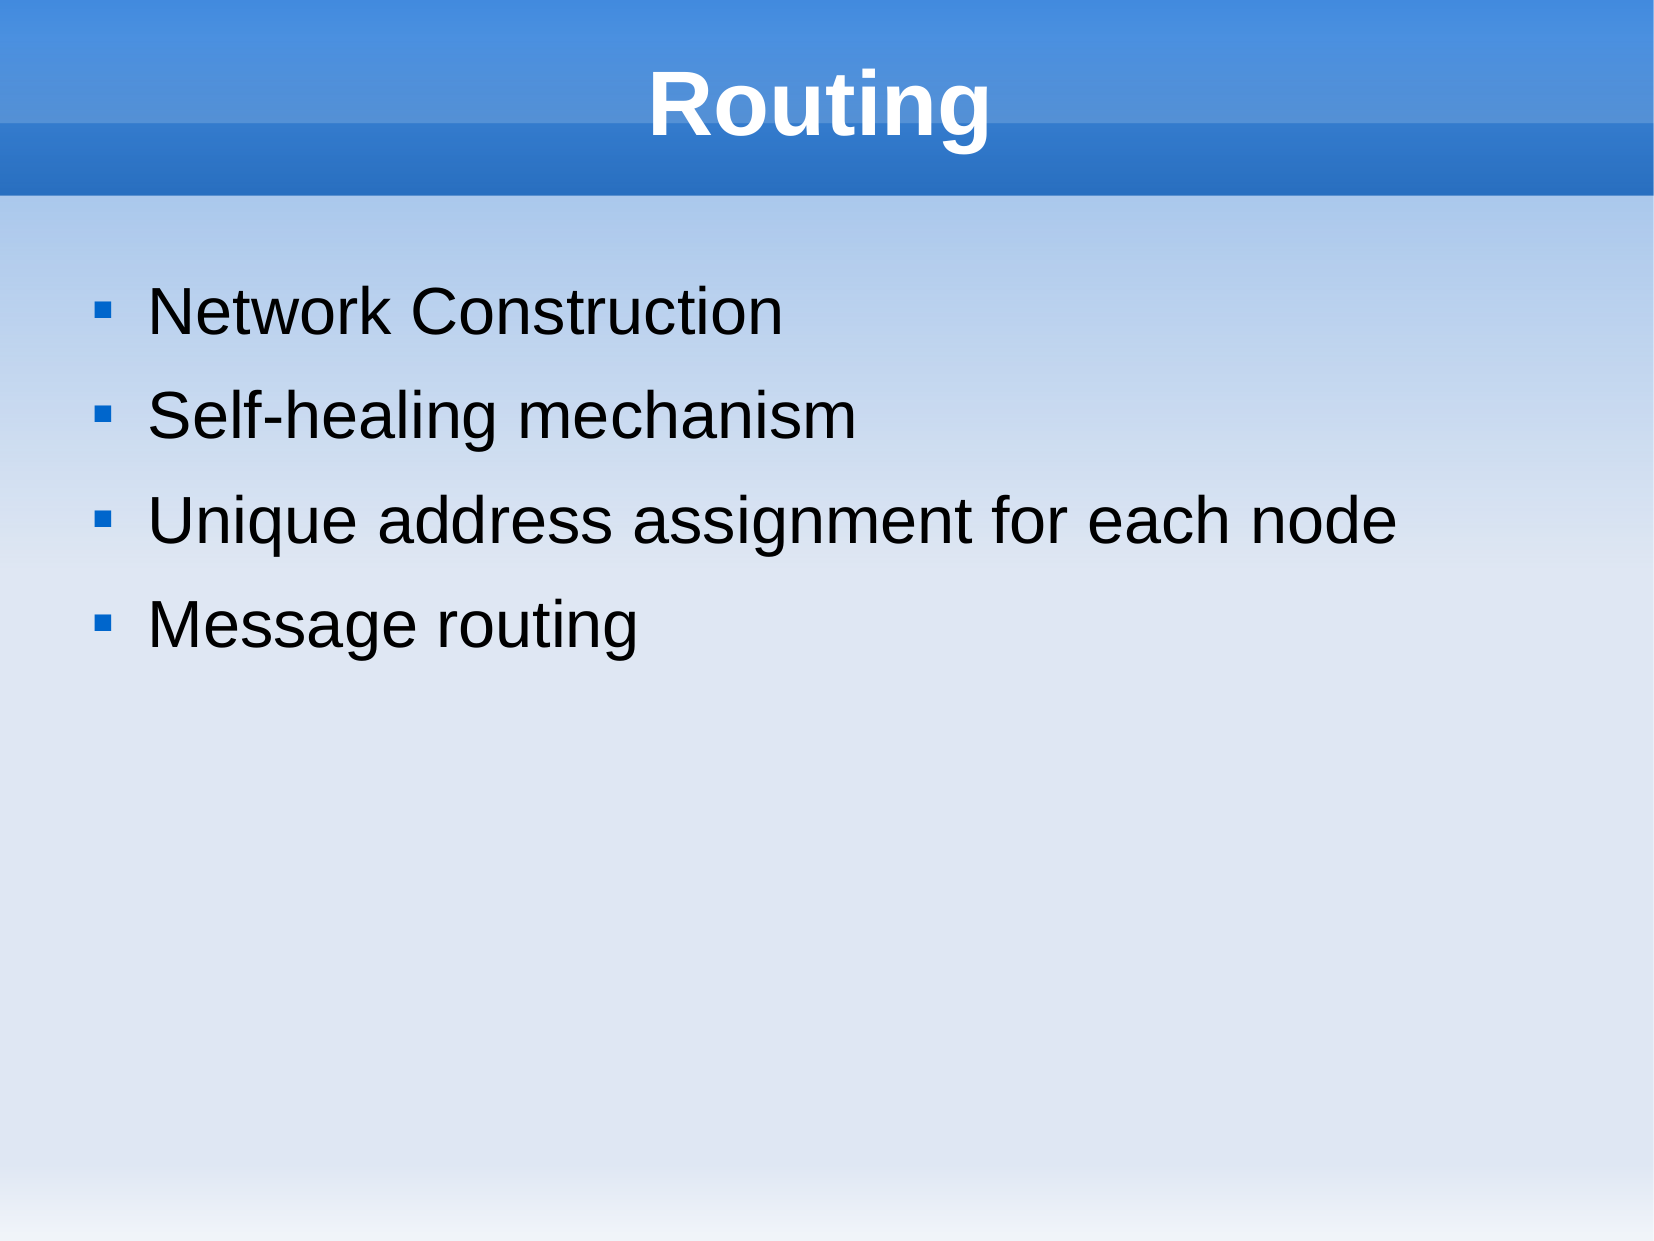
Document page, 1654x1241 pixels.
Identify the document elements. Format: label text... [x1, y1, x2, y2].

title Routing [76, 0, 1565, 208]
list Network Construction Self-healing mechanism Unique address assignment for each node Message routing [76, 274, 1565, 1078]
picture [0, 0, 1654, 1241]
